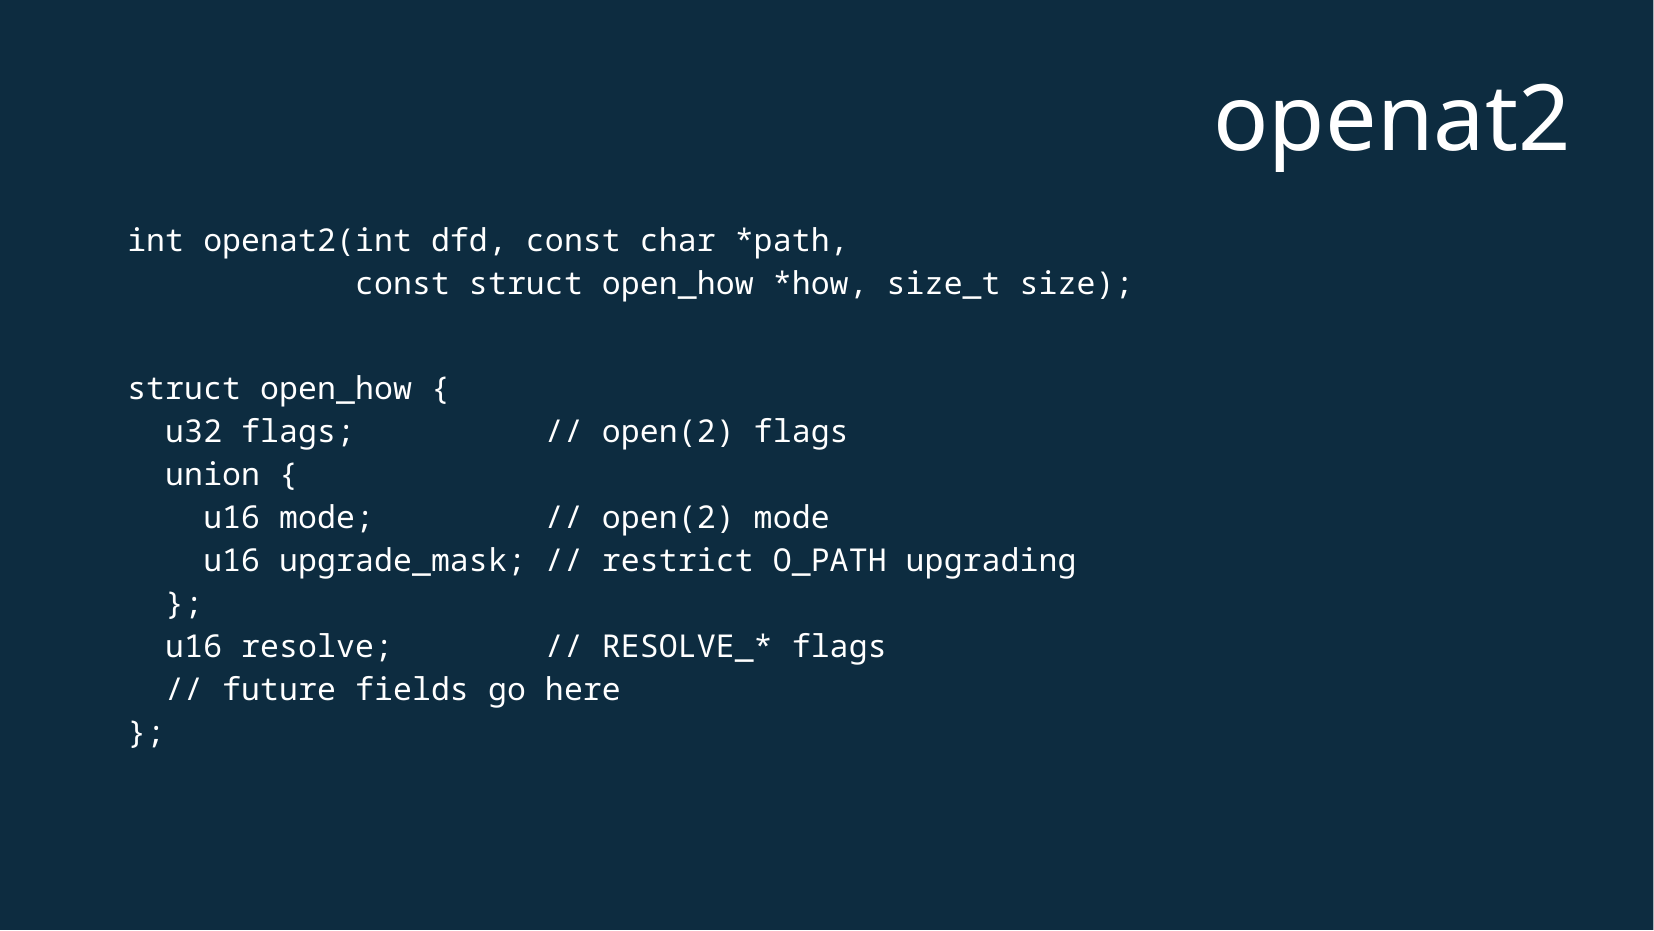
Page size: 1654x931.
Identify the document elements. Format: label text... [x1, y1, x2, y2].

title openat2 [82, 37, 1571, 193]
list int openat2(int dfd, const char *path, const struct open_how *how, size_t size); struct open_how { u32 flags; // open(2) flags union { u16 mode; // open(2) mode u16 upgrade_mask; // restrict O_PATH upgrading }; u16 resolve; // RESOLVE_* flags // future fields go here }; [82, 217, 1571, 758]
